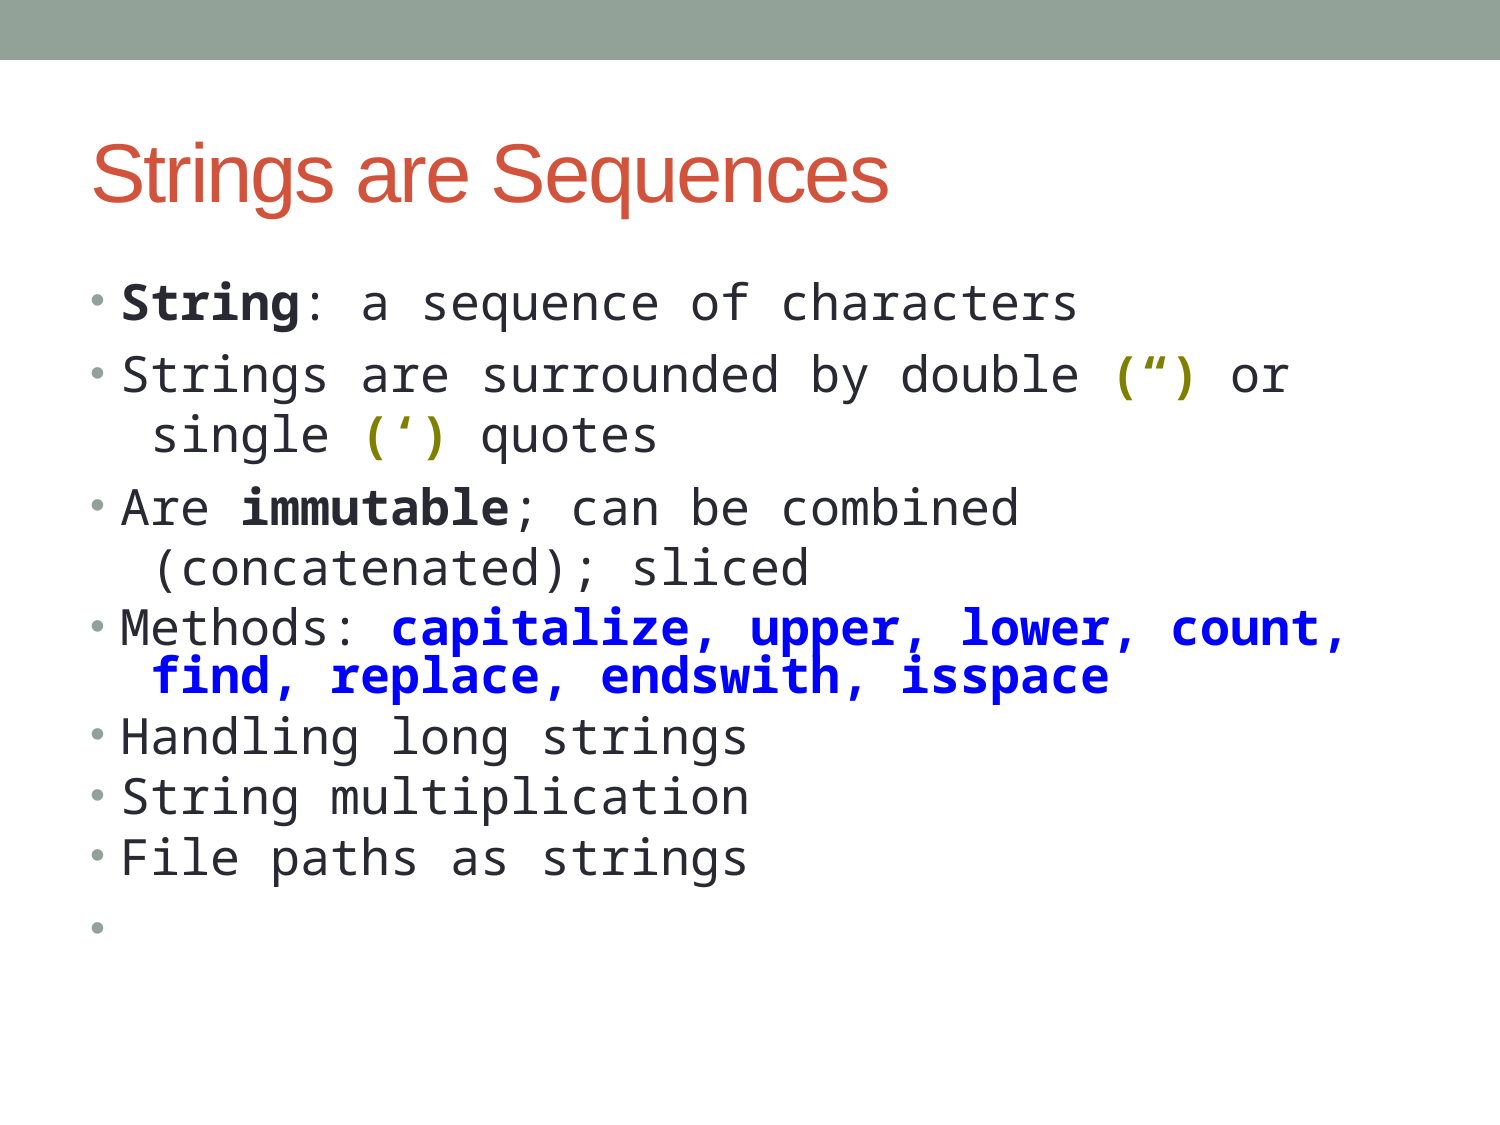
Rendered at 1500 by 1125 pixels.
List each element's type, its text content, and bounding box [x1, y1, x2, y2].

title Strings are Sequences [75, 87, 1426, 251]
list String: a sequence of characters Strings are surrounded by double (“) or single (‘) quotes Are immutable; can be combined (concatenated); sliced Methods: capitalize, upper, lower, count, find, replace, endswith, isspace Handling long strings String multiplication File paths as strings [75, 262, 1426, 1063]
